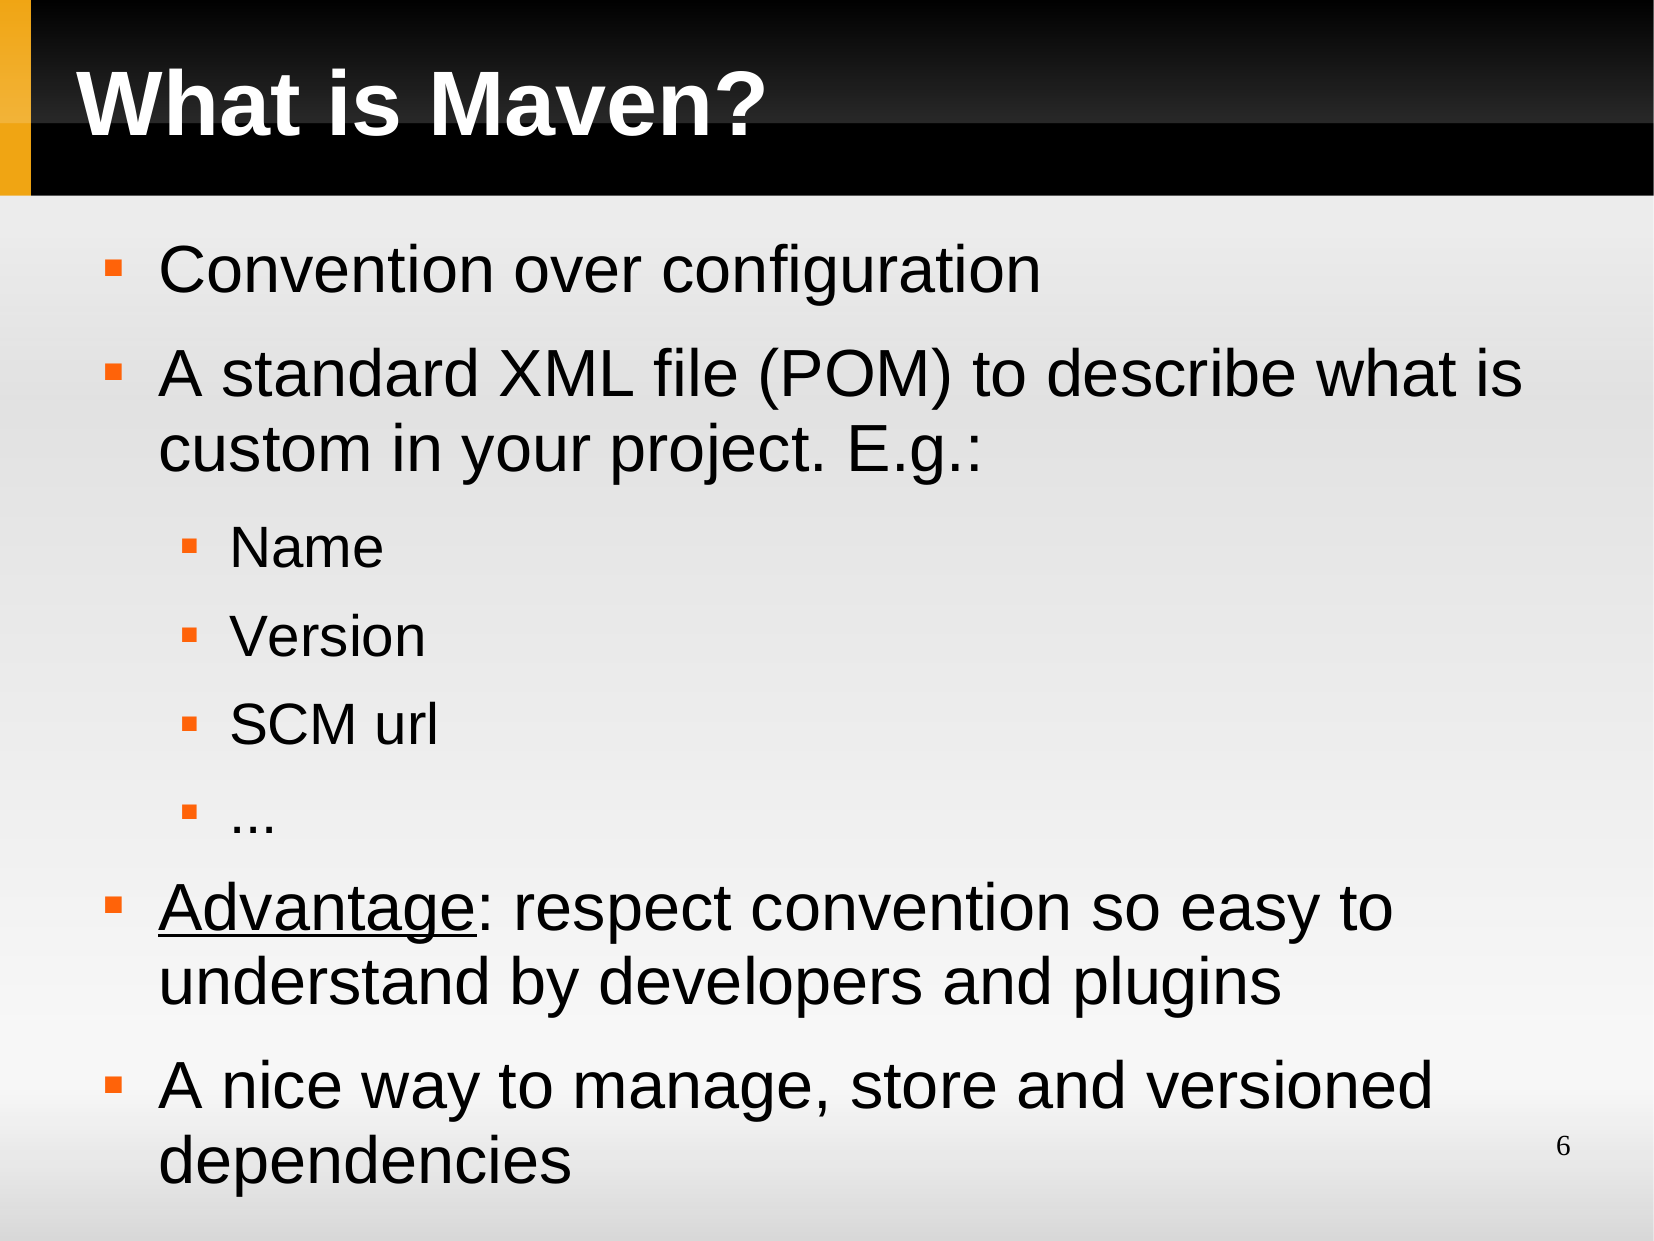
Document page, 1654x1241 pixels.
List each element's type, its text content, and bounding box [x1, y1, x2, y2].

list Convention over configuration A standard XML file (POM) to describe what is custom in your project. E.g.: Name Version SCM url ... Advantage: respect convention so easy to understand by developers and plugins A nice way to manage, store and versioned dependencies [87, 231, 1576, 1199]
title What is Maven? [76, 7, 1565, 200]
picture [0, 0, 1654, 1241]
